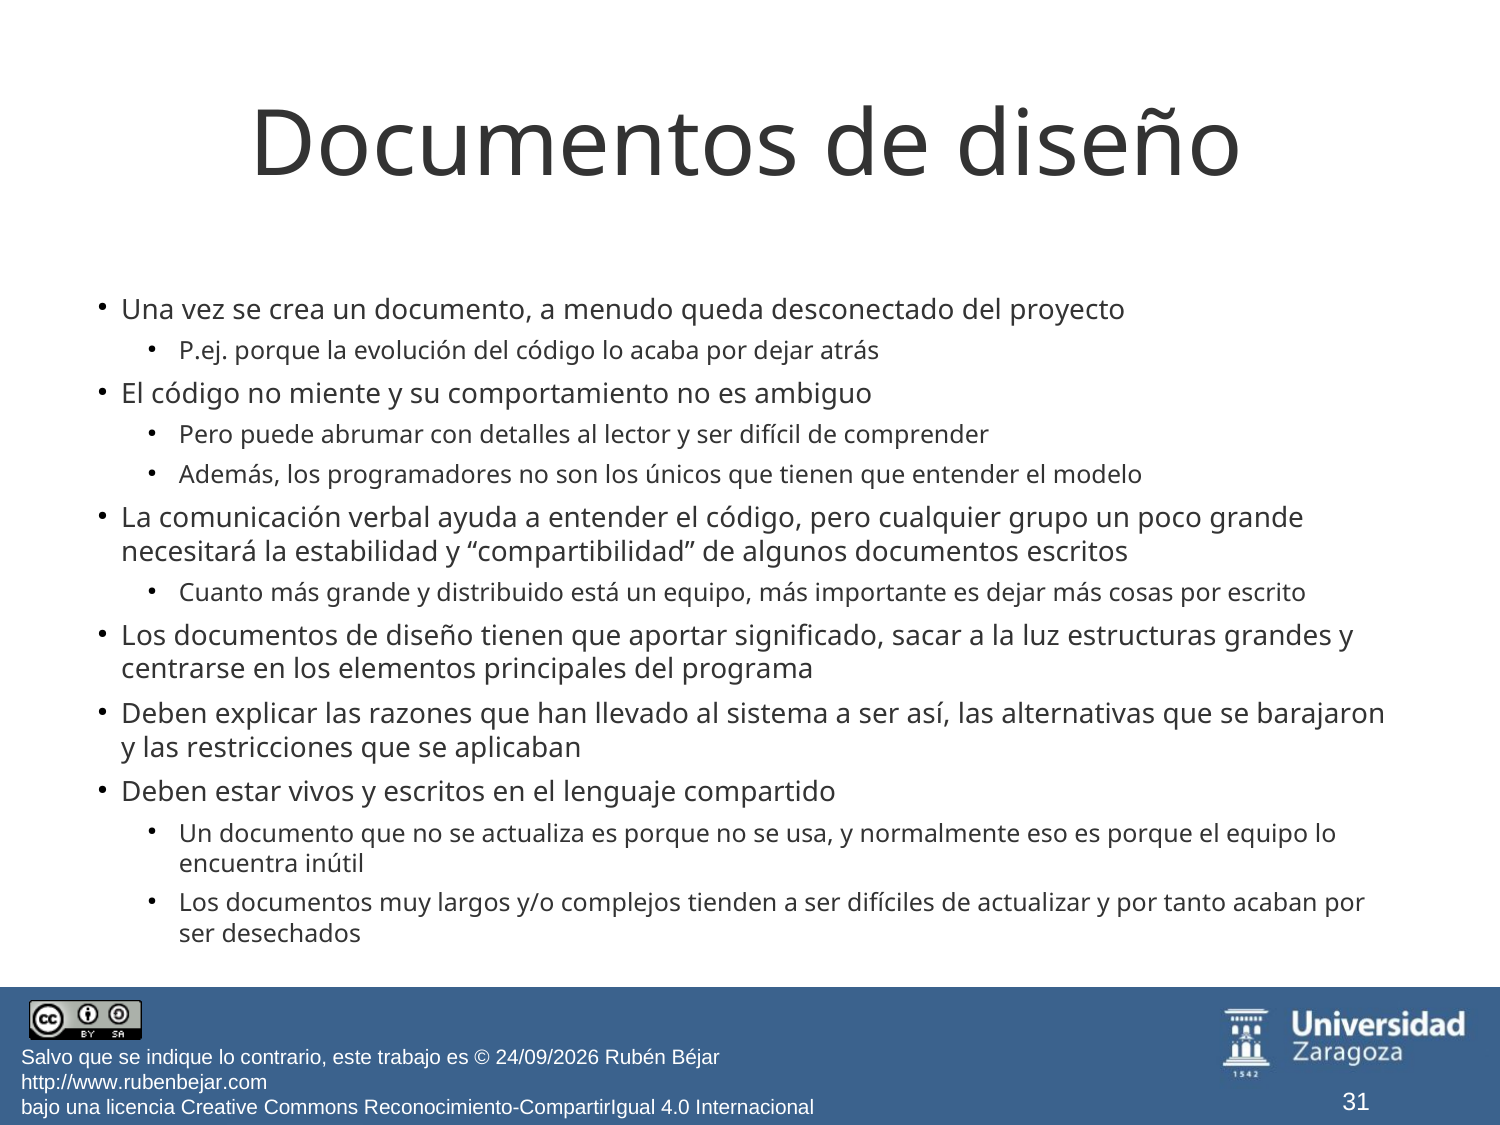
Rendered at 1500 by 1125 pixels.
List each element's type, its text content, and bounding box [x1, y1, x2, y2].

title Documentos de diseño [74, 21, 1420, 257]
list Una vez se crea un documento, a menudo queda desconectado del proyecto P.ej. porque la evolución del código lo acaba por dejar atrás El código no miente y su comportamiento no es ambiguo Pero puede abrumar con detalles al lector y ser difícil de comprender Además, los programadores no son los únicos que tienen que entender el modelo La comunicación verbal ayuda a entender el código, pero cualquier grupo un poco grande necesitará la estabilidad y “compartibilidad” de algunos documentos escritos Cuanto más grande y distribuido está un equipo, más importante es dejar más cosas por escrito Los documentos de diseño tienen que aportar significado, sacar a la luz estructuras grandes y centrarse en los elementos principales del programa Deben explicar las razones que han llevado al sistema a ser así, las alternativas que se barajaron y las restricciones que se aplicaban Deben estar vivos y escritos en el lenguaje compartido Un documento que no se actualiza es porque no se usa, y normalmente eso es porque el equipo lo encuentra inútil Los documentos muy largos y/o complejos tienden a ser difíciles de actualizar y por tanto acaban por ser desechados [82, 283, 1418, 957]
picture [0, 987, 1500, 1125]
